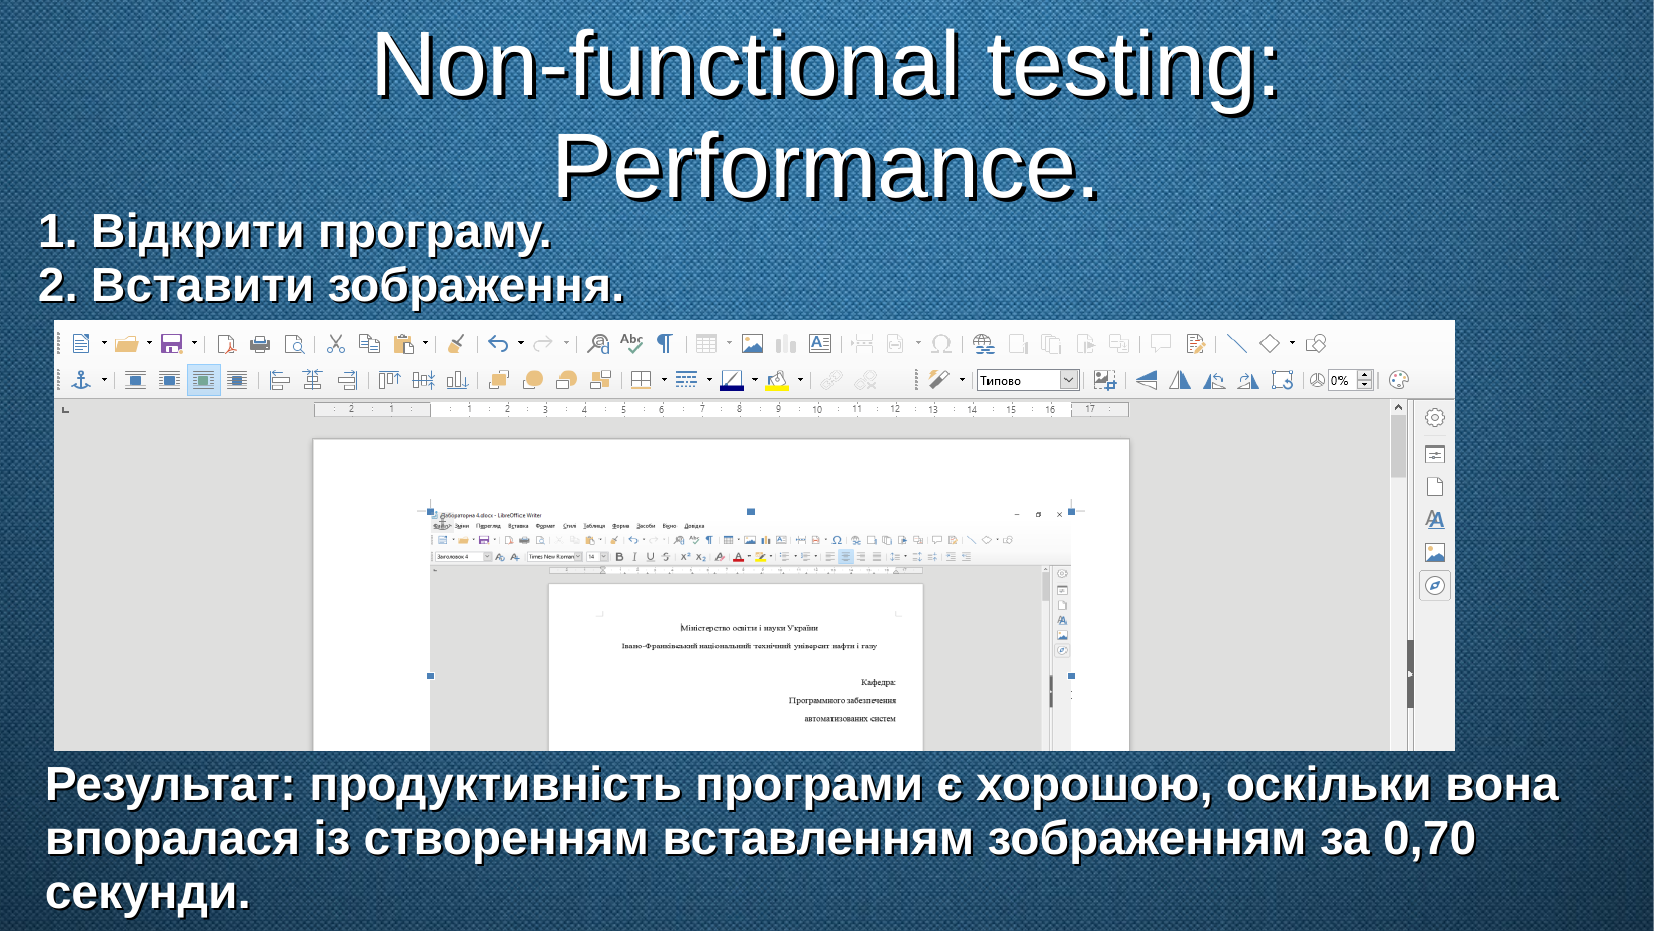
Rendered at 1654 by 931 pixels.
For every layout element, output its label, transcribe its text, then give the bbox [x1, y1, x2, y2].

title Non-functional testing: Performance. [82, 12, 1571, 135]
subtitle 1. Відкрити програму. 2. Вставити зображення. [0, 135, 1621, 436]
picture [0, 0, 1654, 931]
text_box Результат: продуктивність програми є хорошою, оскільки вона впоралася із створенням вставленням зображенням за 0,70 секунди. [30, 750, 1621, 931]
